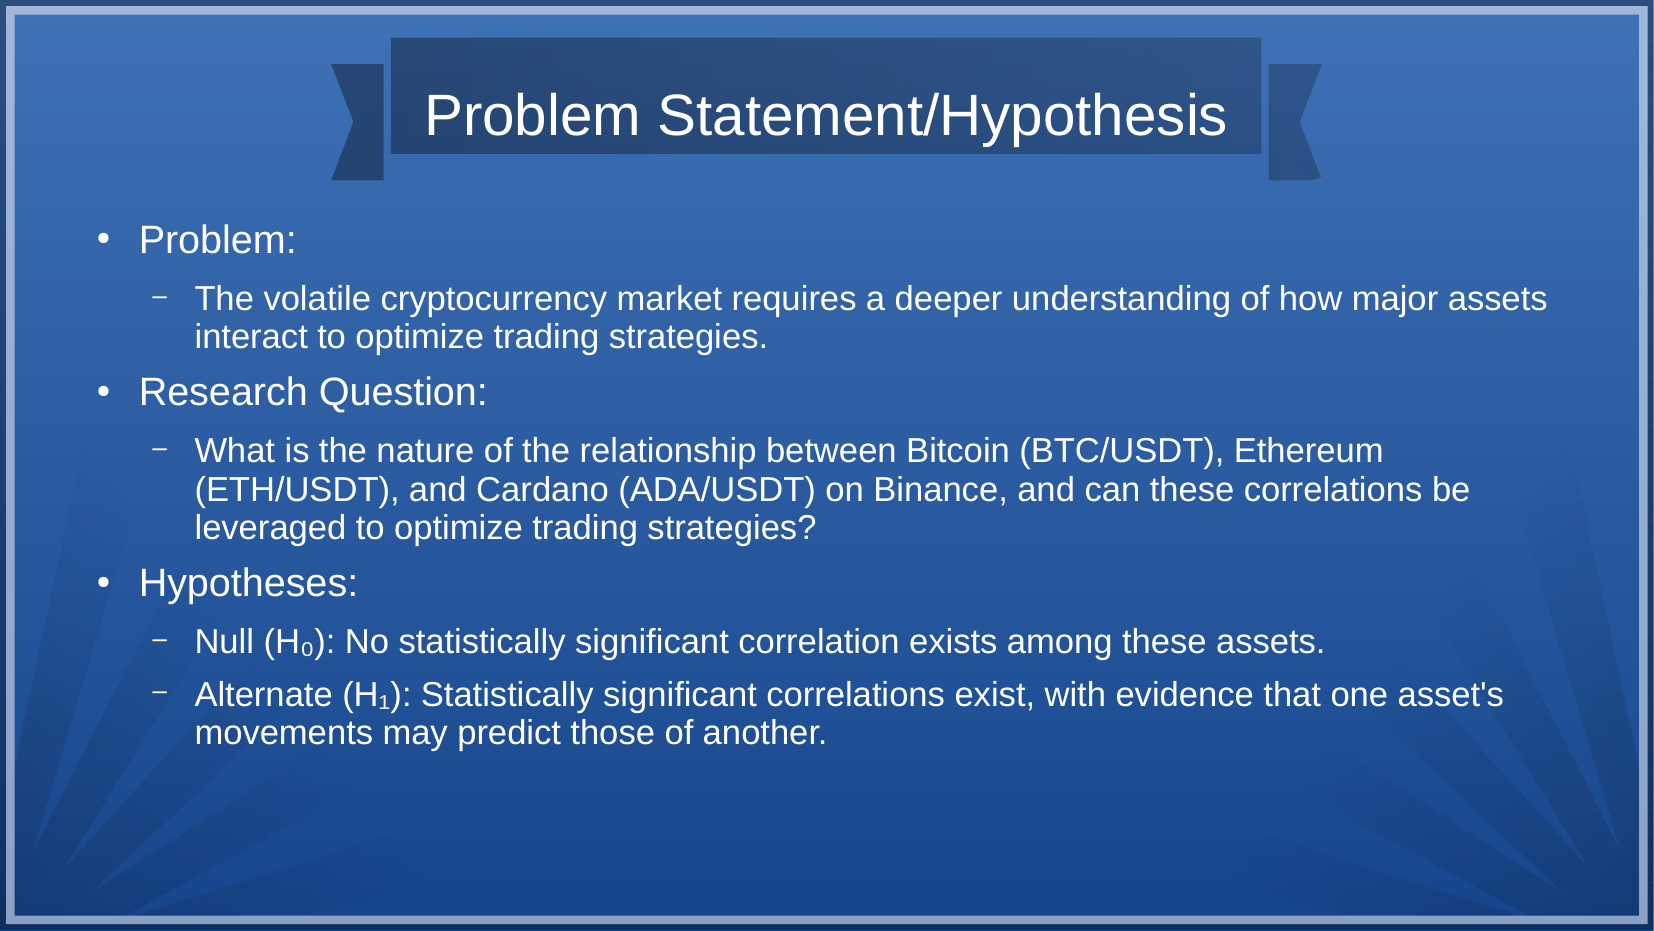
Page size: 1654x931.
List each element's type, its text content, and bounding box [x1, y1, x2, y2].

title Problem Statement/Hypothesis [82, 37, 1571, 193]
list Problem: The volatile cryptocurrency market requires a deeper understanding of how major assets interact to optimize trading strategies. Research Question: What is the nature of the relationship between Bitcoin (BTC/USDT), Ethereum (ETH/USDT), and Cardano (ADA/USDT) on Binance, and can these correlations be leveraged to optimize trading strategies? Hypotheses: Null (H₀): No statistically significant correlation exists among these assets. Alternate (H₁): Statistically significant correlations exist, with evidence that one asset's movements may predict those of another. [82, 217, 1571, 758]
